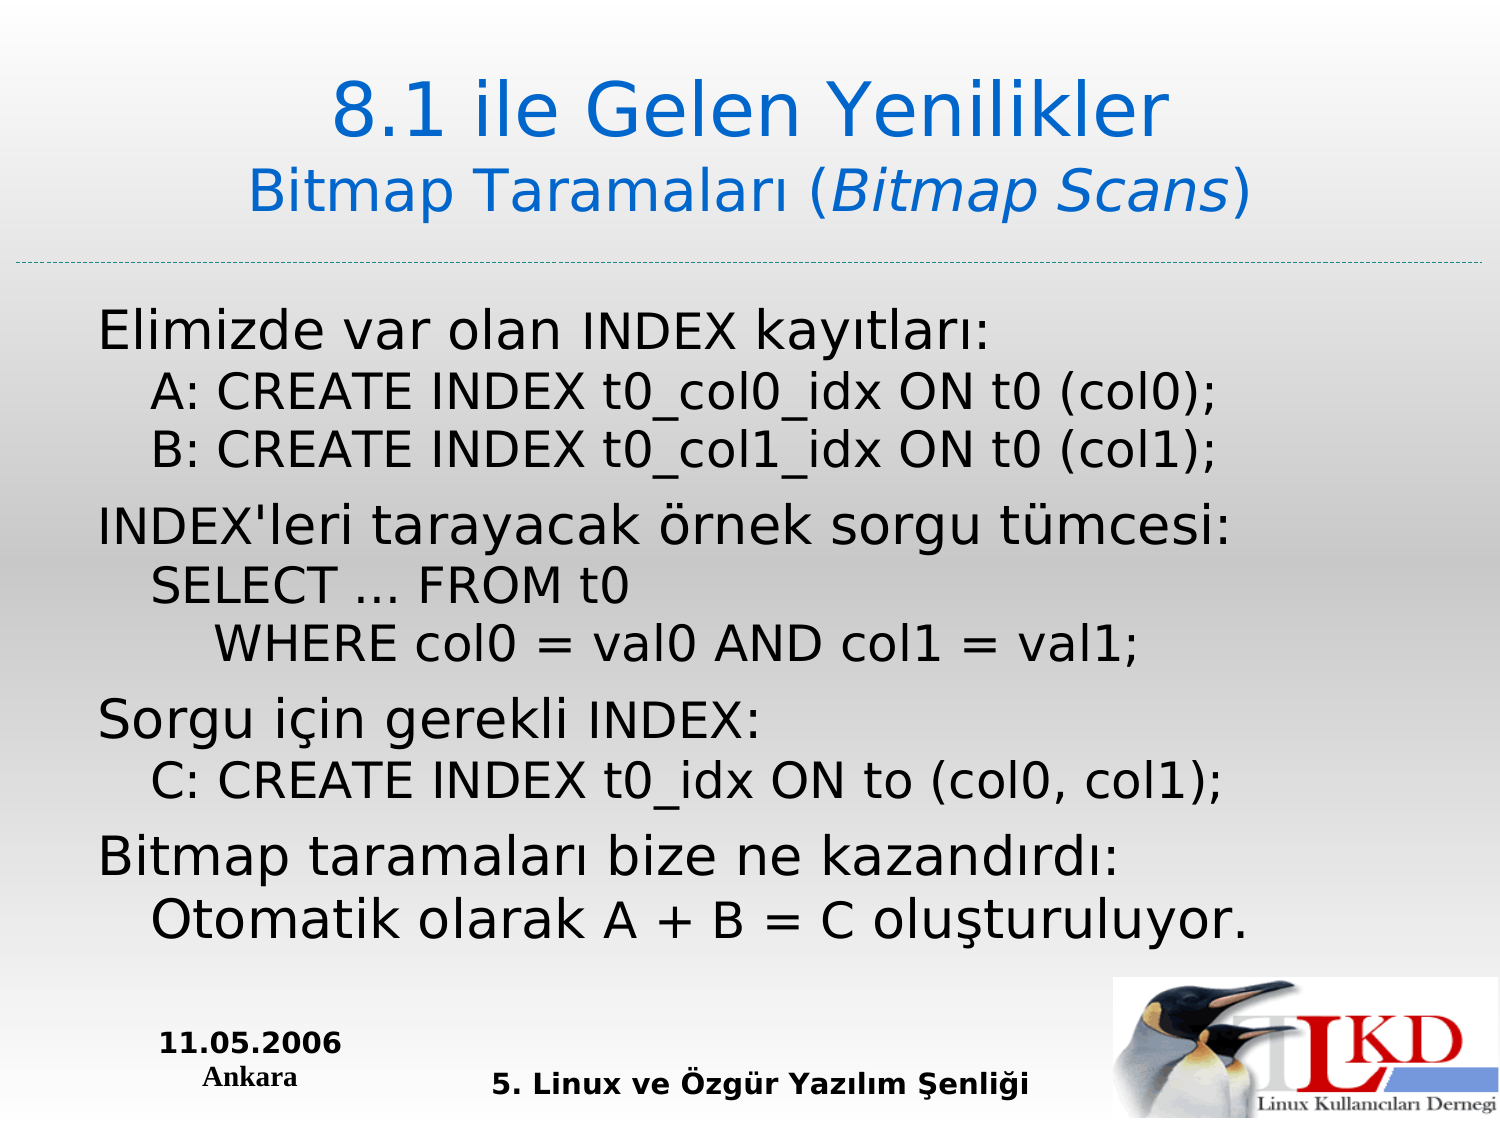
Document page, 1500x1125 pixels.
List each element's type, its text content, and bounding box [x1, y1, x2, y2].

picture [1113, 977, 1499, 1118]
title 8.1 ile Gelen Yenilikler Bitmap Taramaları (Bitmap Scans) [0, 0, 1500, 225]
list Elimizde var olan INDEX kayıtları: A: CREATE INDEX t0_col0_idx ON t0 (col0); B: CREATE INDEX t0_col1_idx ON t0 (col1); INDEX'leri tarayacak örnek sorgu tümcesi: SELECT ... FROM t0 WHERE col0 = val0 AND col1 = val1; Sorgu için gerekli INDEX: C: CREATE INDEX t0_idx ON to (col0, col1); Bitmap taramaları bize ne kazandırdı: Otomatik olarak A + B = C oluşturuluyor. [0, 299, 1500, 975]
